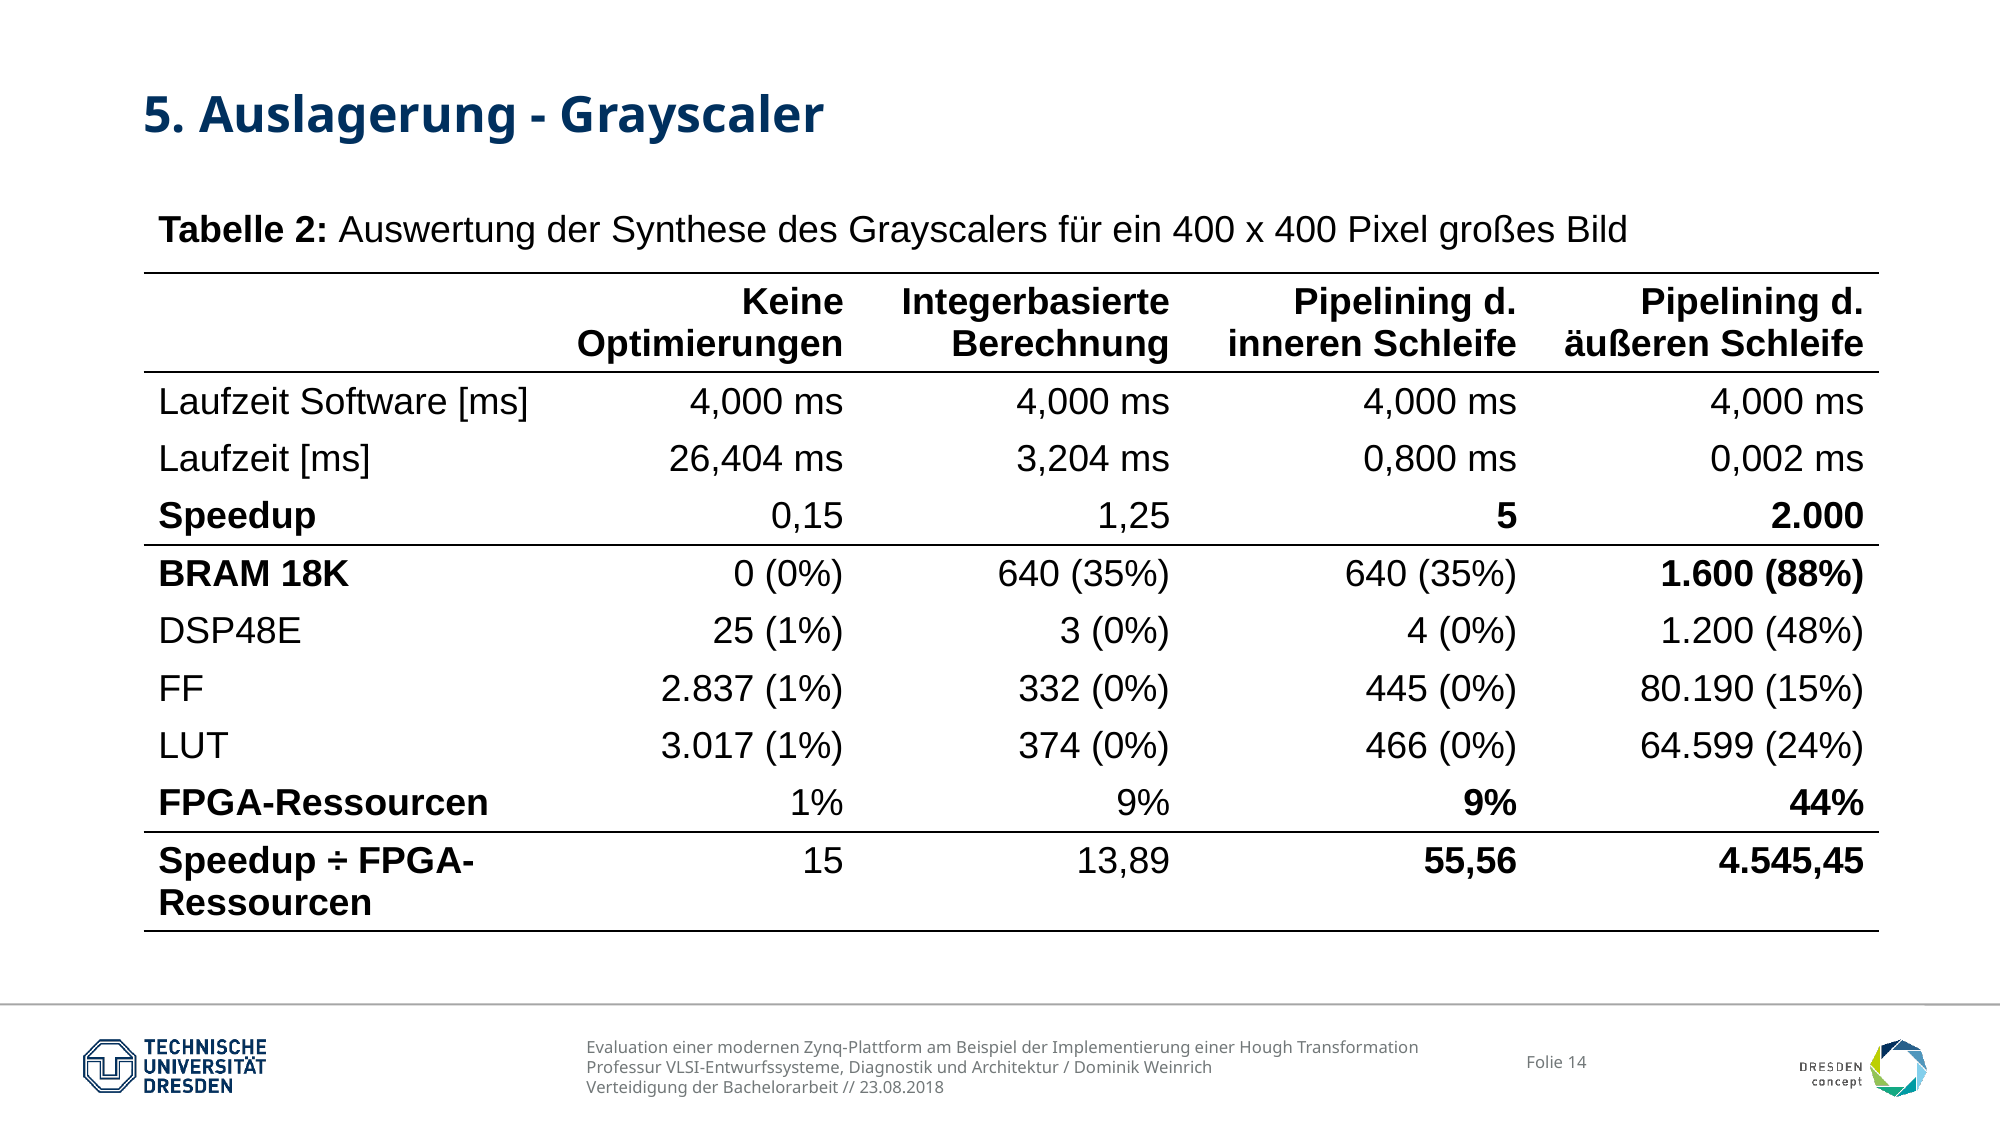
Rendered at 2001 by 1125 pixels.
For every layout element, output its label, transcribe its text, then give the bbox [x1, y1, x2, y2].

table_cell 4 (0%) [1185, 602, 1532, 659]
table_cell Speedup [144, 487, 555, 544]
table_cell 332 (0%) [858, 659, 1185, 717]
table_cell 44% [1532, 774, 1879, 831]
table_cell Speedup ÷ FPGA-Ressourcen [144, 833, 555, 930]
table_header Integerbasierte Berechnung [858, 274, 1185, 371]
table_header [144, 274, 555, 371]
table_cell 25 (1%) [555, 602, 858, 659]
table_cell LUT [144, 717, 555, 774]
picture [83, 1039, 266, 1093]
table_cell 445 (0%) [1185, 659, 1532, 717]
table_cell 3,204 ms [858, 430, 1185, 487]
table_cell 2.837 (1%) [555, 659, 858, 717]
table_cell Laufzeit Software [ms] [144, 373, 555, 430]
table_header Keine Optimierungen [555, 274, 858, 371]
table_cell 9% [858, 774, 1185, 831]
table_cell FF [144, 659, 555, 717]
table_cell 9% [1185, 774, 1532, 831]
table_cell 64.599 (24%) [1532, 717, 1879, 774]
table_cell 5 [1185, 487, 1532, 544]
table_cell 1% [555, 774, 858, 831]
table_cell 26,404 ms [555, 430, 858, 487]
table_cell 466 (0%) [1185, 717, 1532, 774]
table_cell 3.017 (1%) [555, 717, 858, 774]
table_cell 4,000 ms [1532, 373, 1879, 430]
table_cell Laufzeit [ms] [144, 430, 555, 487]
table_cell 1.600 (88%) [1532, 546, 1879, 602]
table_cell 0,800 ms [1185, 430, 1532, 487]
table_cell DSP48E [144, 602, 555, 659]
table_cell 55,56 [1185, 833, 1532, 930]
table_cell 4.545,45 [1532, 833, 1879, 930]
table_cell 374 (0%) [858, 717, 1185, 774]
table_cell 0,002 ms [1532, 430, 1879, 487]
table_cell 0 (0%) [555, 546, 858, 602]
table_cell 4,000 ms [858, 373, 1185, 430]
table_cell 640 (35%) [1185, 546, 1532, 602]
table_cell FPGA-Ressourcen [144, 774, 555, 831]
title 5. Auslagerung - Grayscaler [143, 56, 1880, 169]
table_cell 640 (35%) [858, 546, 1185, 602]
table_cell 13,89 [858, 833, 1185, 930]
text_box Tabelle 2: Auswertung der Synthese des Grayscalers für ein 400 x 400 Pixel großes Bild [143, 200, 1890, 258]
table_header Pipelining d. äußeren Schleife [1532, 274, 1879, 371]
table_cell 3 (0%) [858, 602, 1185, 659]
table_cell 2.000 [1532, 487, 1879, 544]
table_cell 15 [555, 833, 858, 930]
table_cell 80.190 (15%) [1532, 659, 1879, 717]
table_cell 0,15 [555, 487, 858, 544]
table_cell 4,000 ms [555, 373, 858, 430]
picture [1800, 1039, 1927, 1097]
table_cell 1.200 (48%) [1532, 602, 1879, 659]
table_cell BRAM 18K [144, 546, 555, 602]
table_cell 4,000 ms [1185, 373, 1532, 430]
table_header Pipelining d. inneren Schleife [1185, 274, 1532, 371]
table_cell 1,25 [858, 487, 1185, 544]
